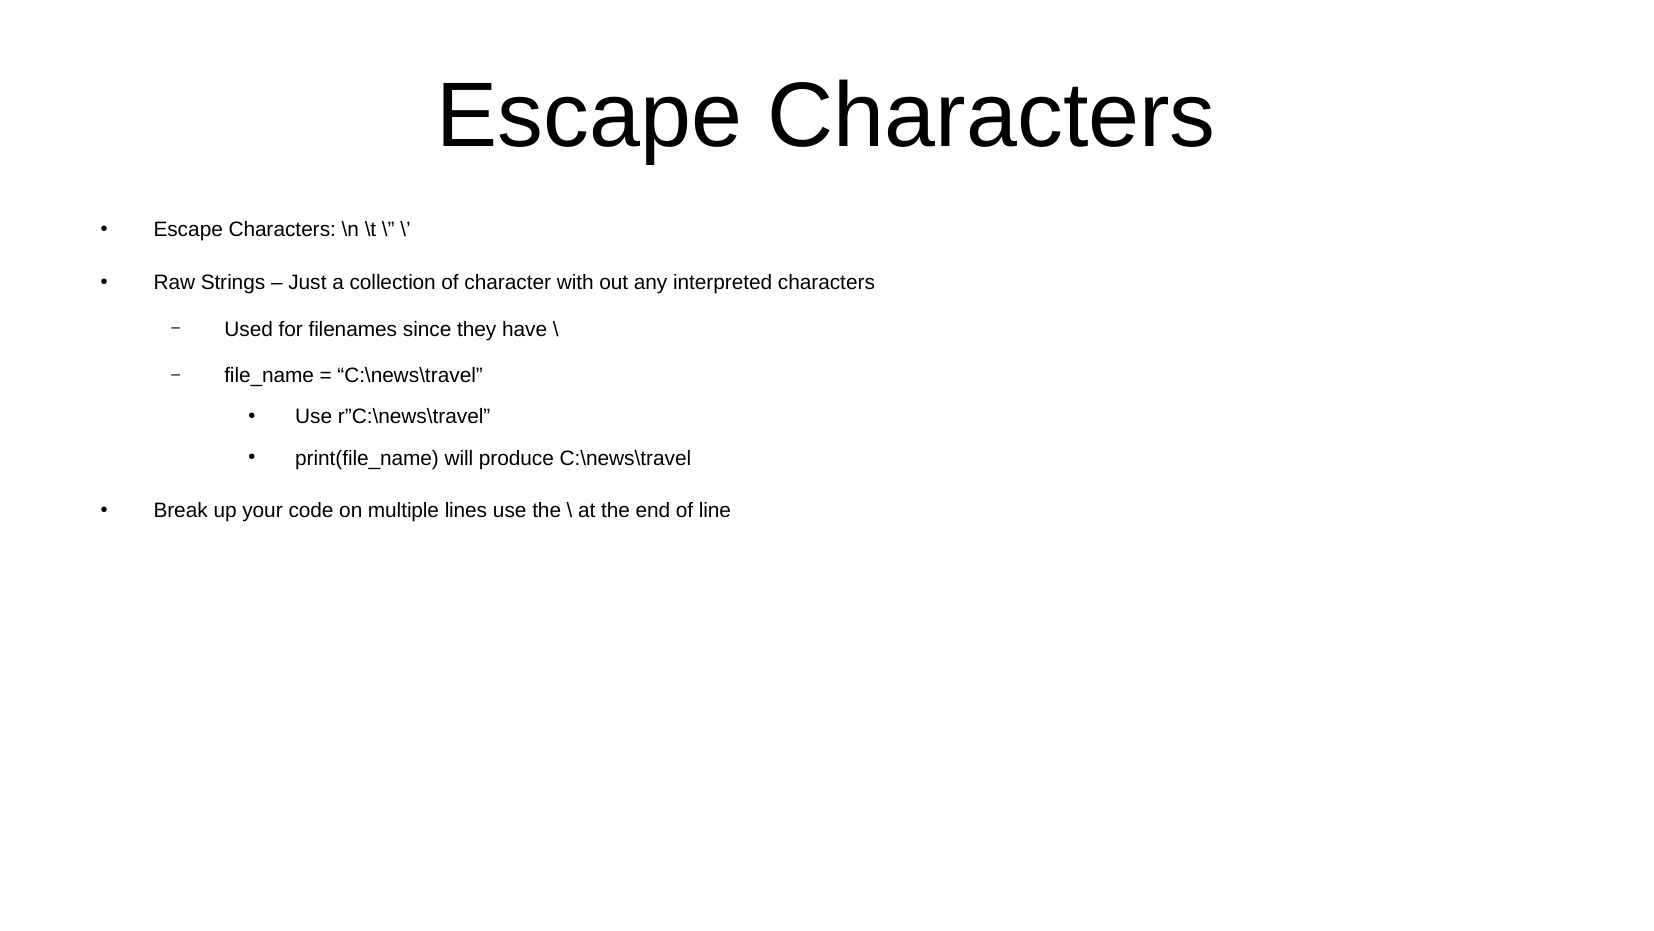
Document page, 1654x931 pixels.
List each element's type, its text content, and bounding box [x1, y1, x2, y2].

title Escape Characters [82, 37, 1571, 193]
list Escape Characters: \n \t \” \’ Raw Strings – Just a collection of character with out any interpreted characters Used for filenames since they have \ file_name = “C:\news\travel” Use r”C:\news\travel” print(file_name) will produce C:\news\travel Break up your code on multiple lines use the \ at the end of line [82, 217, 1576, 916]
